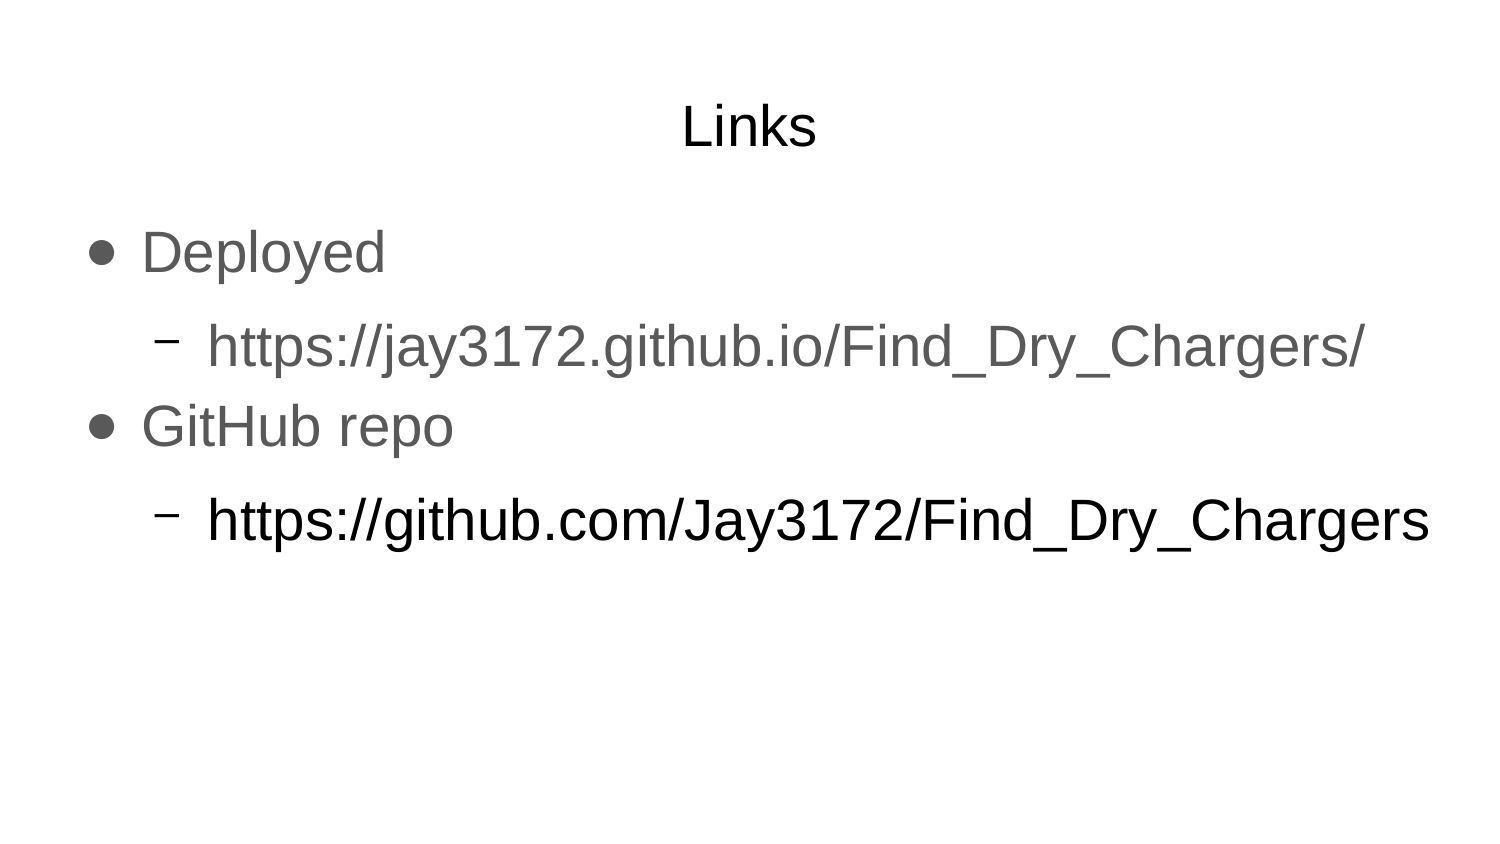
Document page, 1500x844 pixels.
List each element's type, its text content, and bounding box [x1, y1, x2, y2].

list Deployed https://jay3172.github.io/Find_Dry_Chargers/ GitHub repo https://github.com/Jay3172/Find_Dry_Chargers [51, 189, 1449, 750]
title Links [51, 72, 1449, 167]
